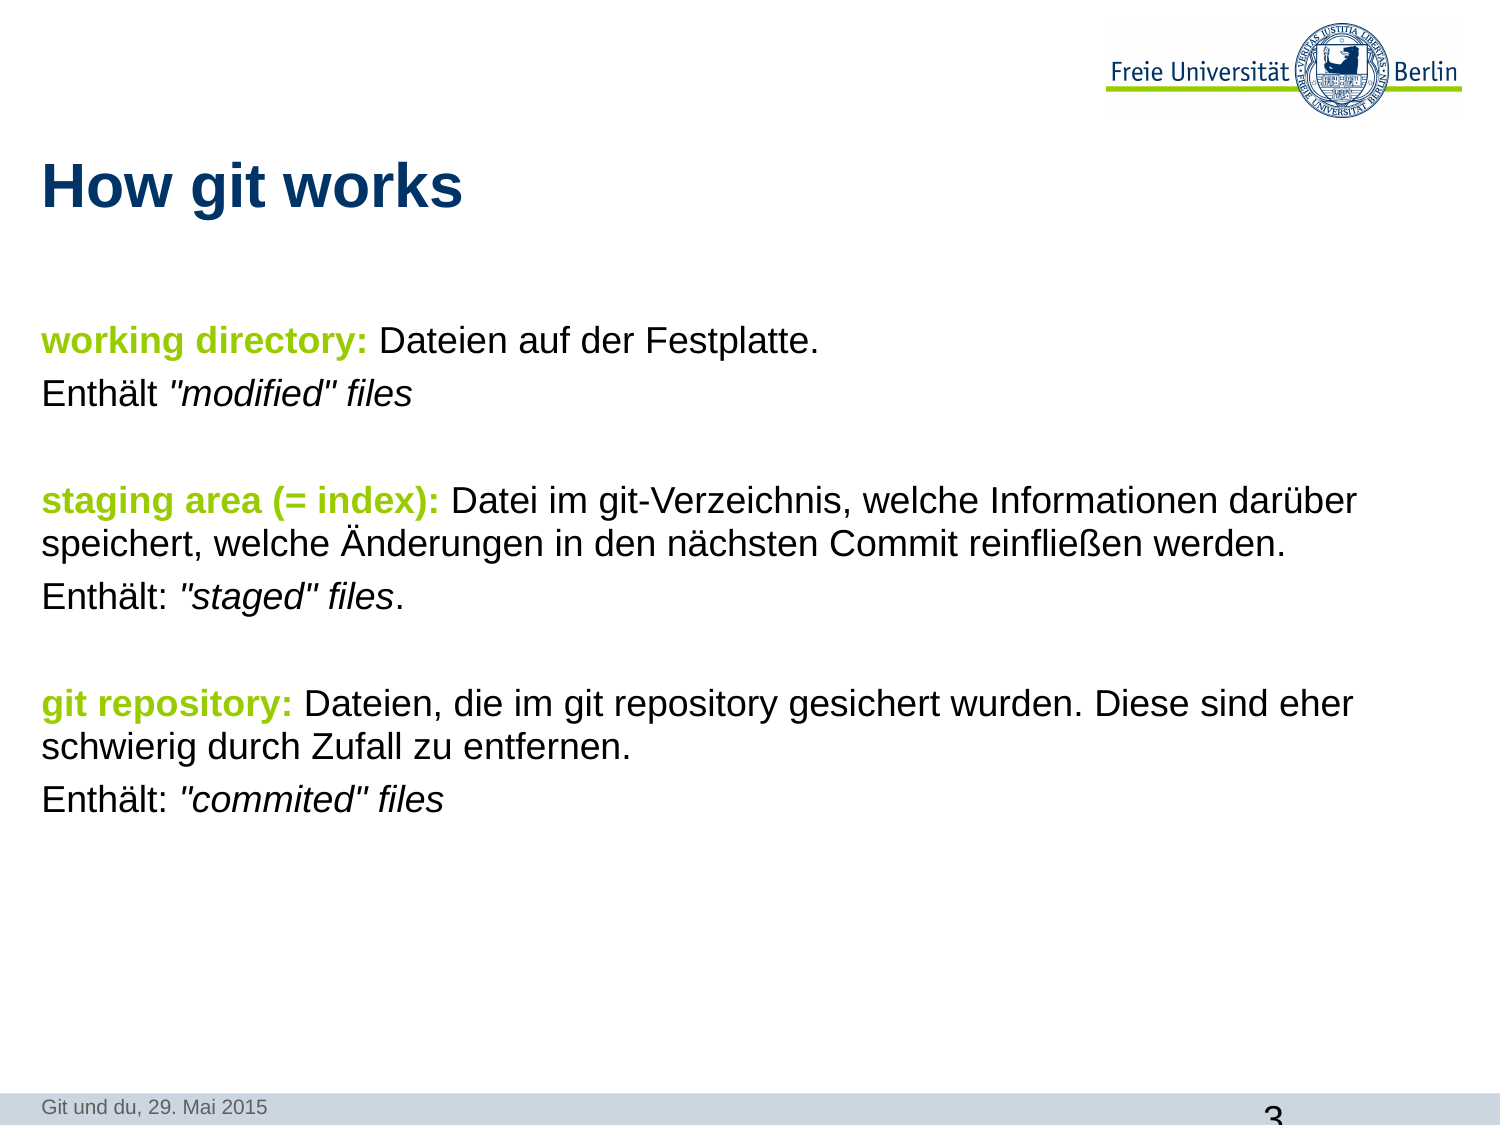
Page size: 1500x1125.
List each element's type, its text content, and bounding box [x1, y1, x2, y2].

list working directory: Dateien auf der Festplatte. Enthält "modified" files staging area (= index): Datei im git-Verzeichnis, welche Informationen darüber speichert, welche Änderungen in den nächsten Commit reinfließen werden. Enthält: "staged" files. git repository: Dateien, die im git repository gesichert wurden. Diese sind eher schwierig durch Zufall zu entfernen. Enthält: "commited" files [41, 265, 1460, 1064]
title How git works [41, 150, 1460, 221]
picture [1106, 23, 1462, 118]
